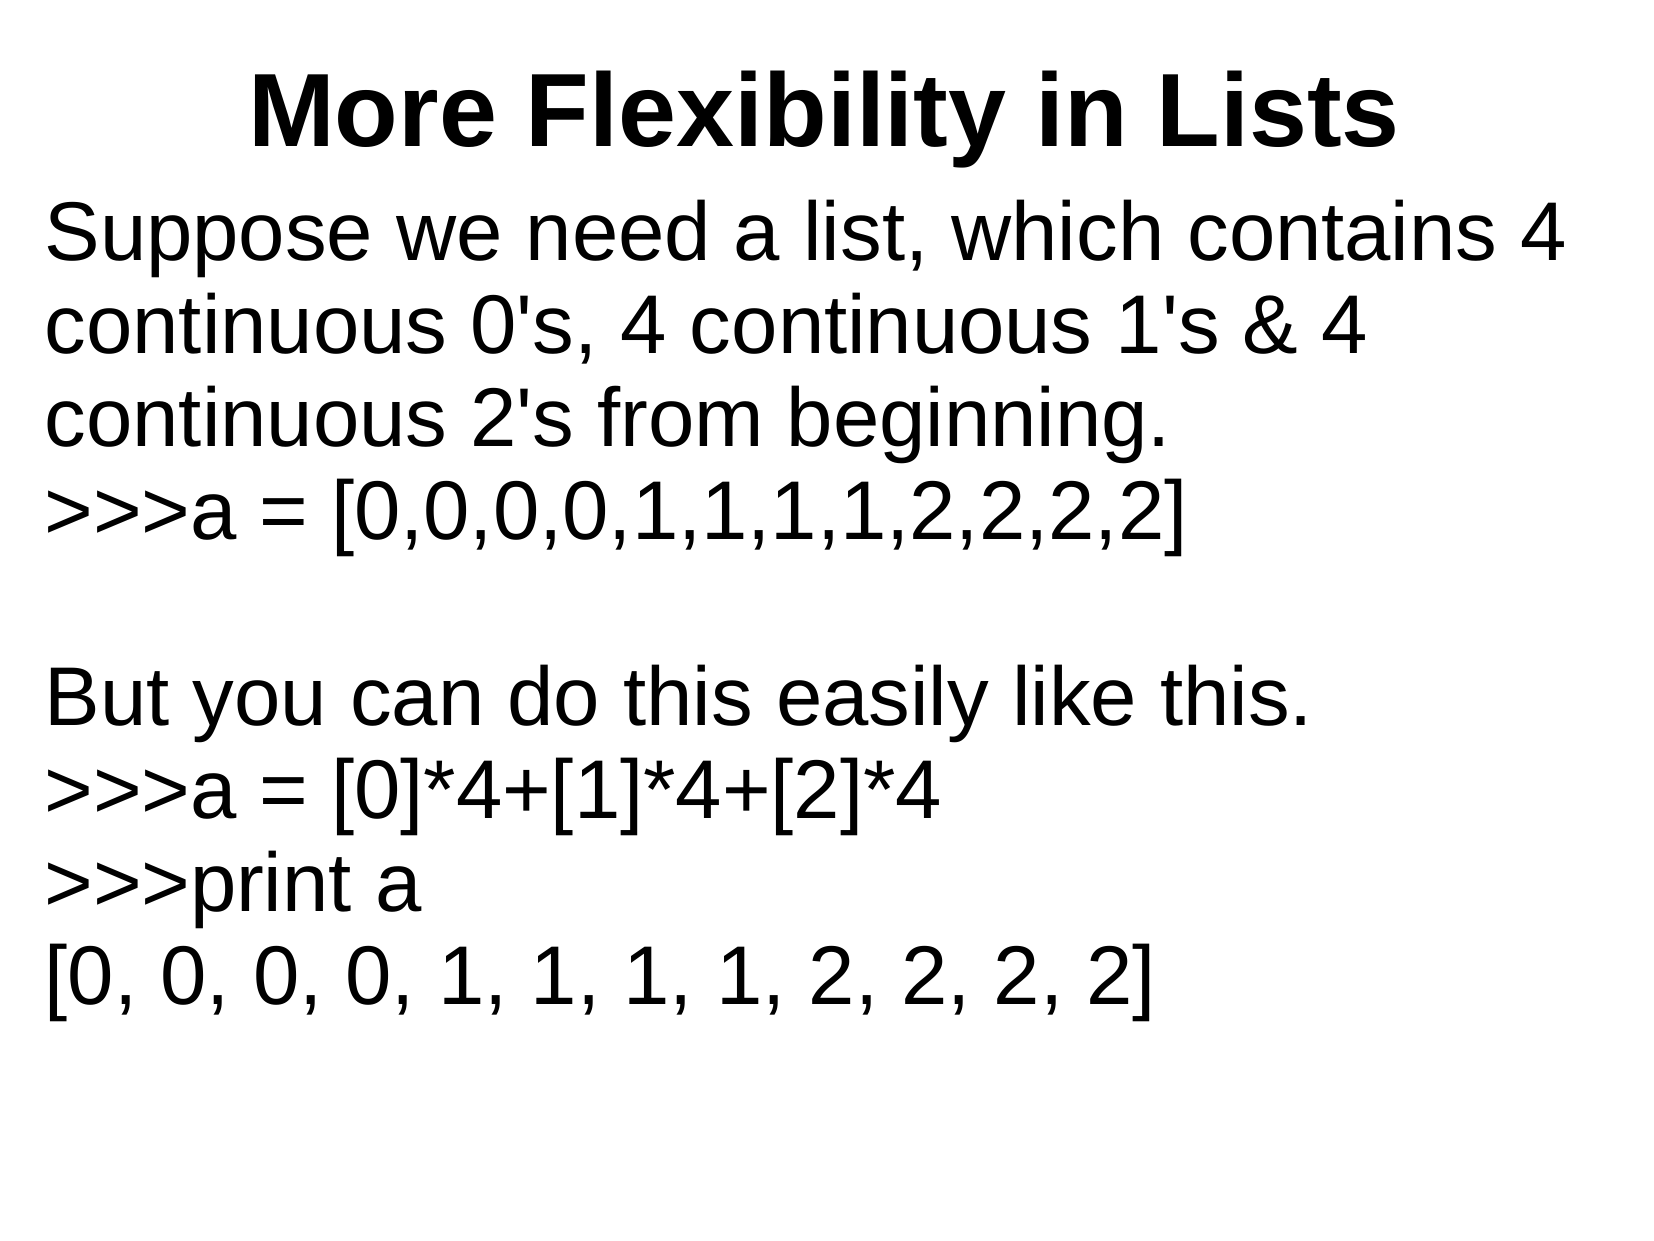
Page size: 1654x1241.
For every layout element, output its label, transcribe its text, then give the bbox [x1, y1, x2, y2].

text_box More Flexibility in Lists [45, 45, 1606, 177]
text_box Suppose we need a list, which contains 4 continuous 0's, 4 continuous 1's & 4 continuous 2's from beginning. >>>a = [0,0,0,0,1,1,1,1,2,2,2,2] But you can do this easily like this. >>>a = [0]*4+[1]*4+[2]*4 >>>print a [0, 0, 0, 0, 1, 1, 1, 1, 2, 2, 2, 2] [30, 177, 1606, 1032]
